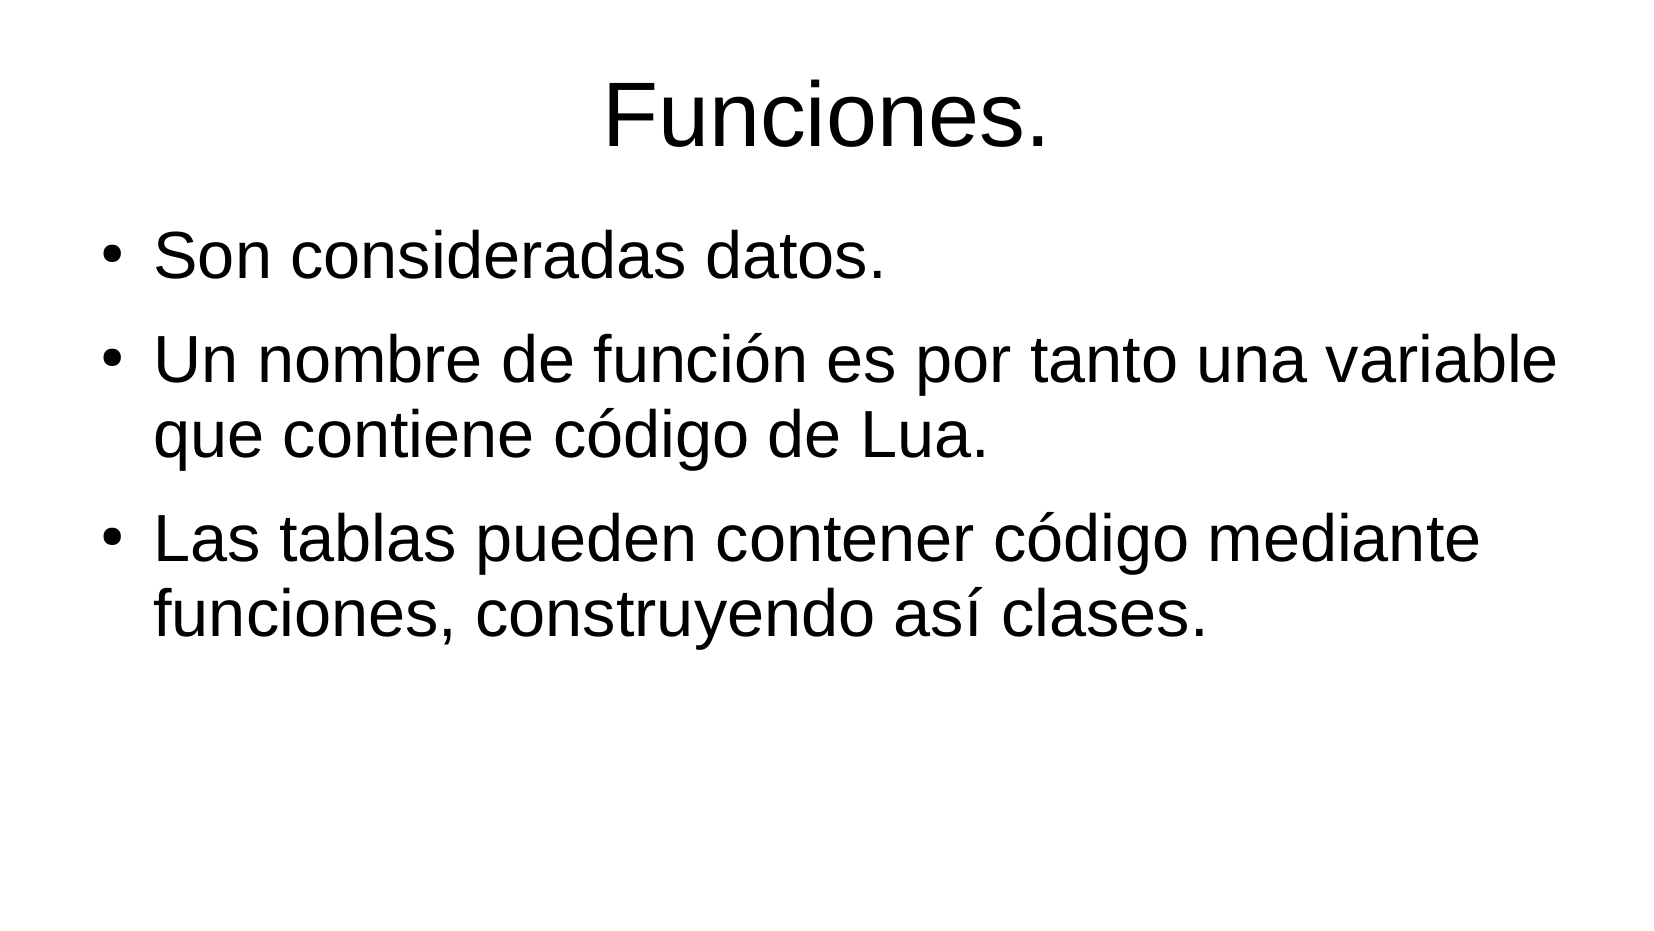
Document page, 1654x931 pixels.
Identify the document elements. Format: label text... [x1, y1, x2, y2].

title Funciones. [82, 37, 1571, 193]
list Son consideradas datos. Un nombre de función es por tanto una variable que contiene código de Lua. Las tablas pueden contener código mediante funciones, construyendo así clases. [82, 217, 1571, 758]
